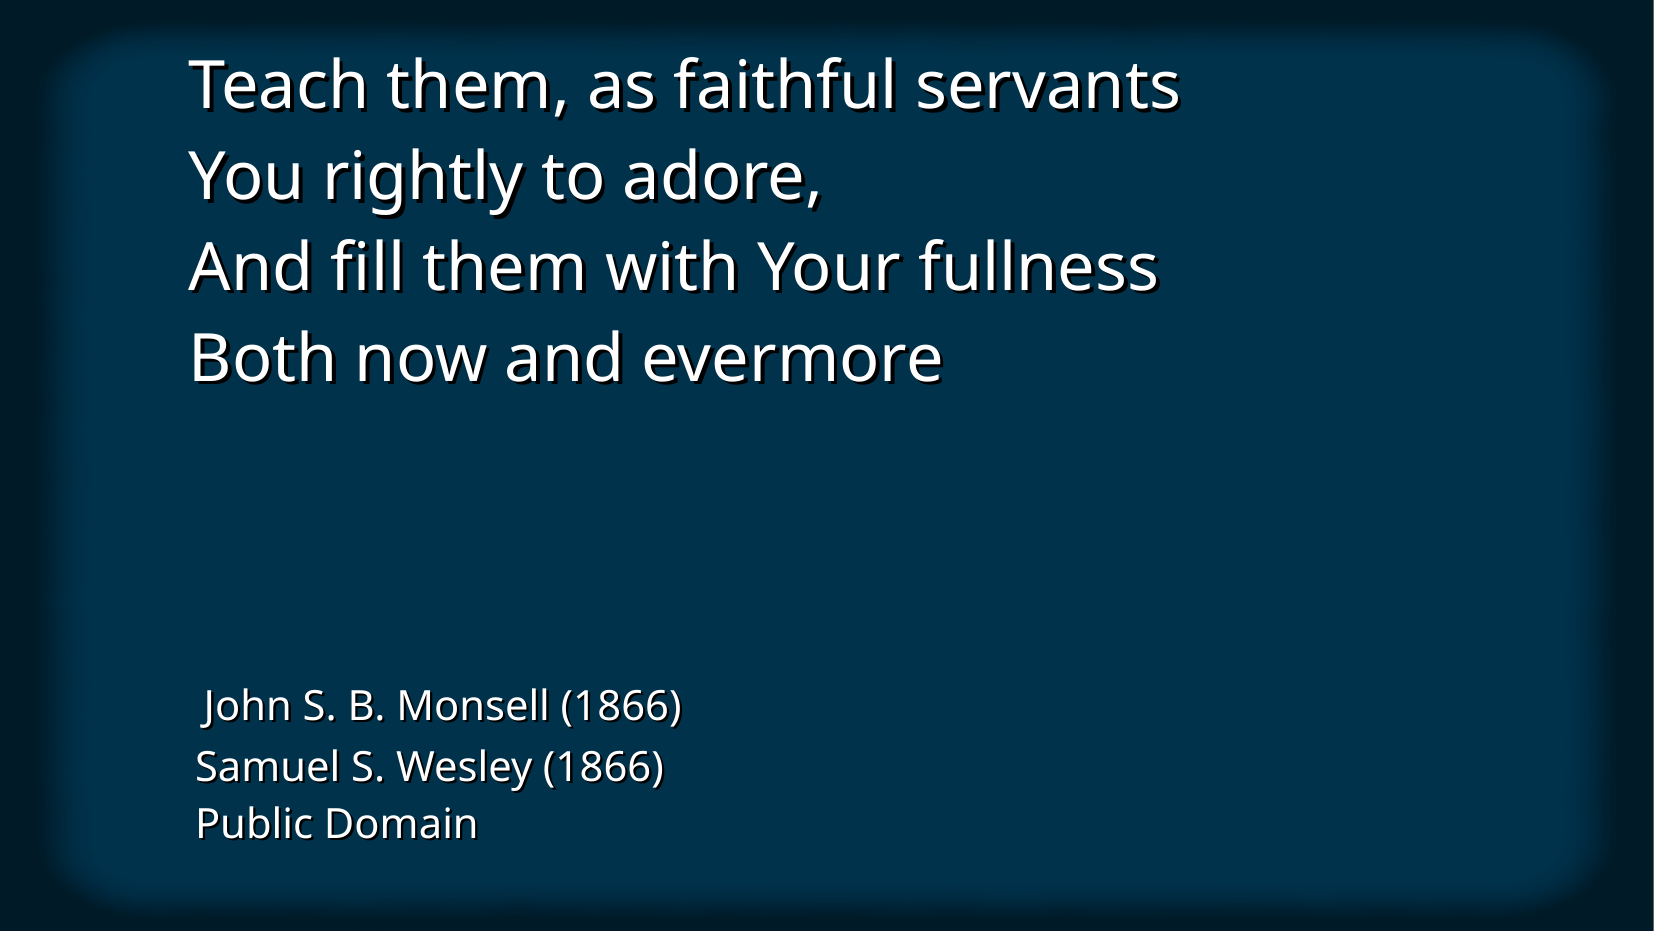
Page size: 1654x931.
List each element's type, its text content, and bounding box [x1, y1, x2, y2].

picture [0, 0, 1654, 931]
text_box Teach them, as faithful servants You rightly to adore, And fill them with Your fullness Both now and evermore John S. B. Monsell (1866) Samuel S. Wesley (1866) Public Domain [105, 30, 1546, 837]
